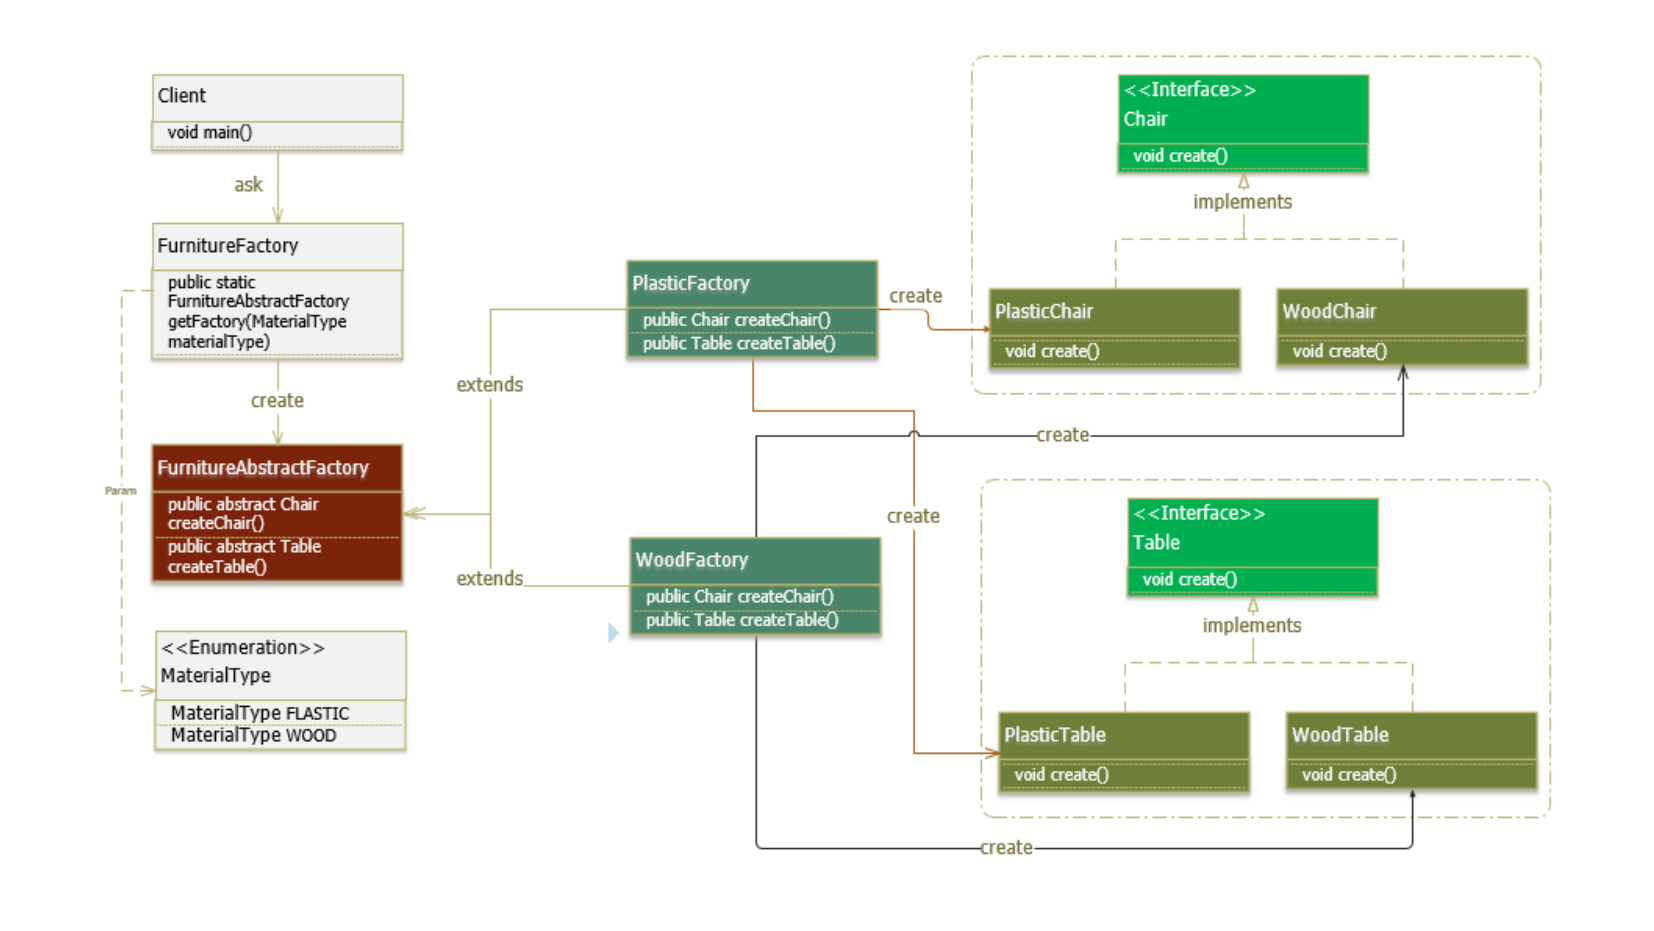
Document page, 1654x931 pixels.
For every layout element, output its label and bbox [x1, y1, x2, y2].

picture [90, 37, 1570, 871]
